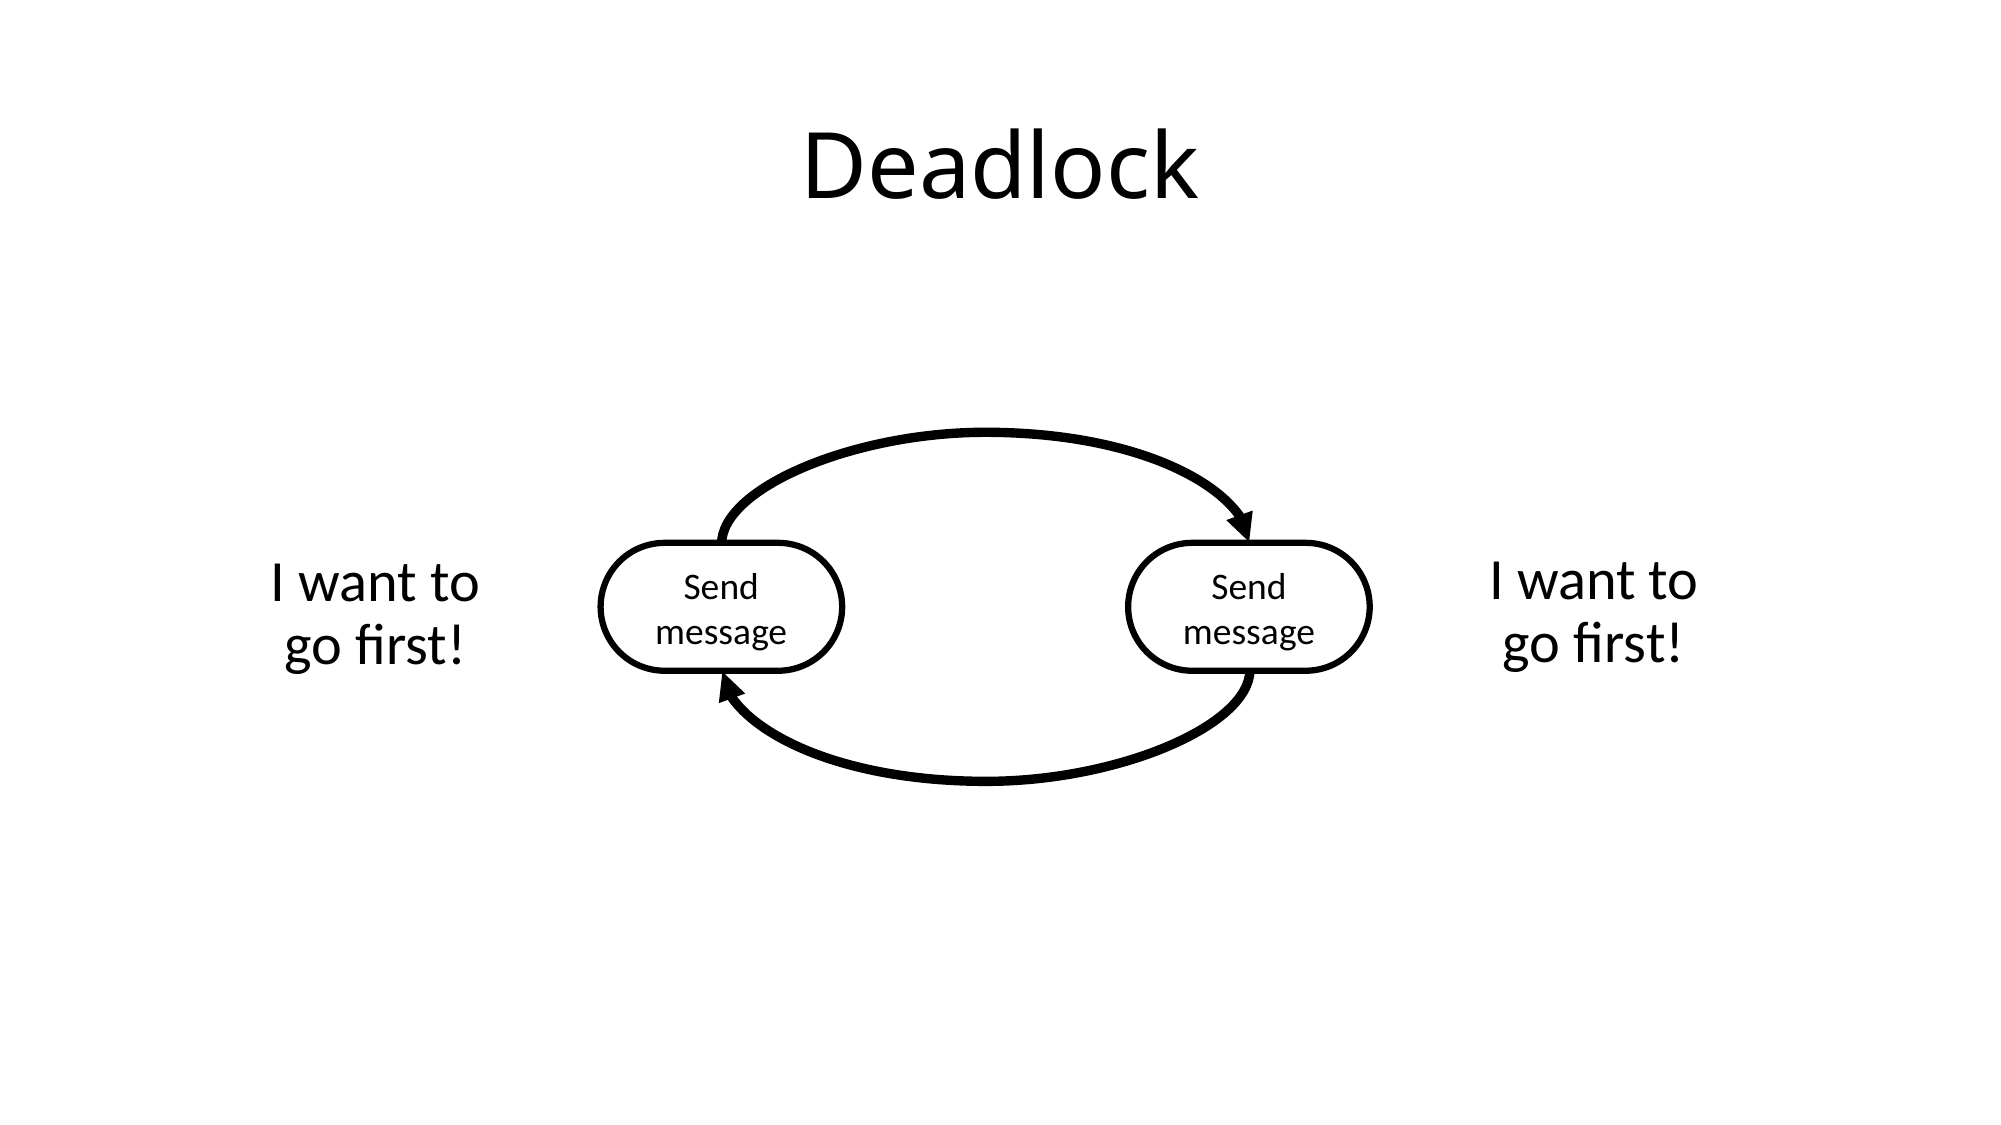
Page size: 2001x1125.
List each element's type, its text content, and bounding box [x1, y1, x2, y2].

text_box I want to go first! [1464, 541, 1724, 898]
title Deadlock [137, 59, 1863, 278]
text_box Send message [600, 542, 843, 671]
list I want to go first! [245, 543, 505, 900]
text_box Send message [1128, 542, 1370, 671]
